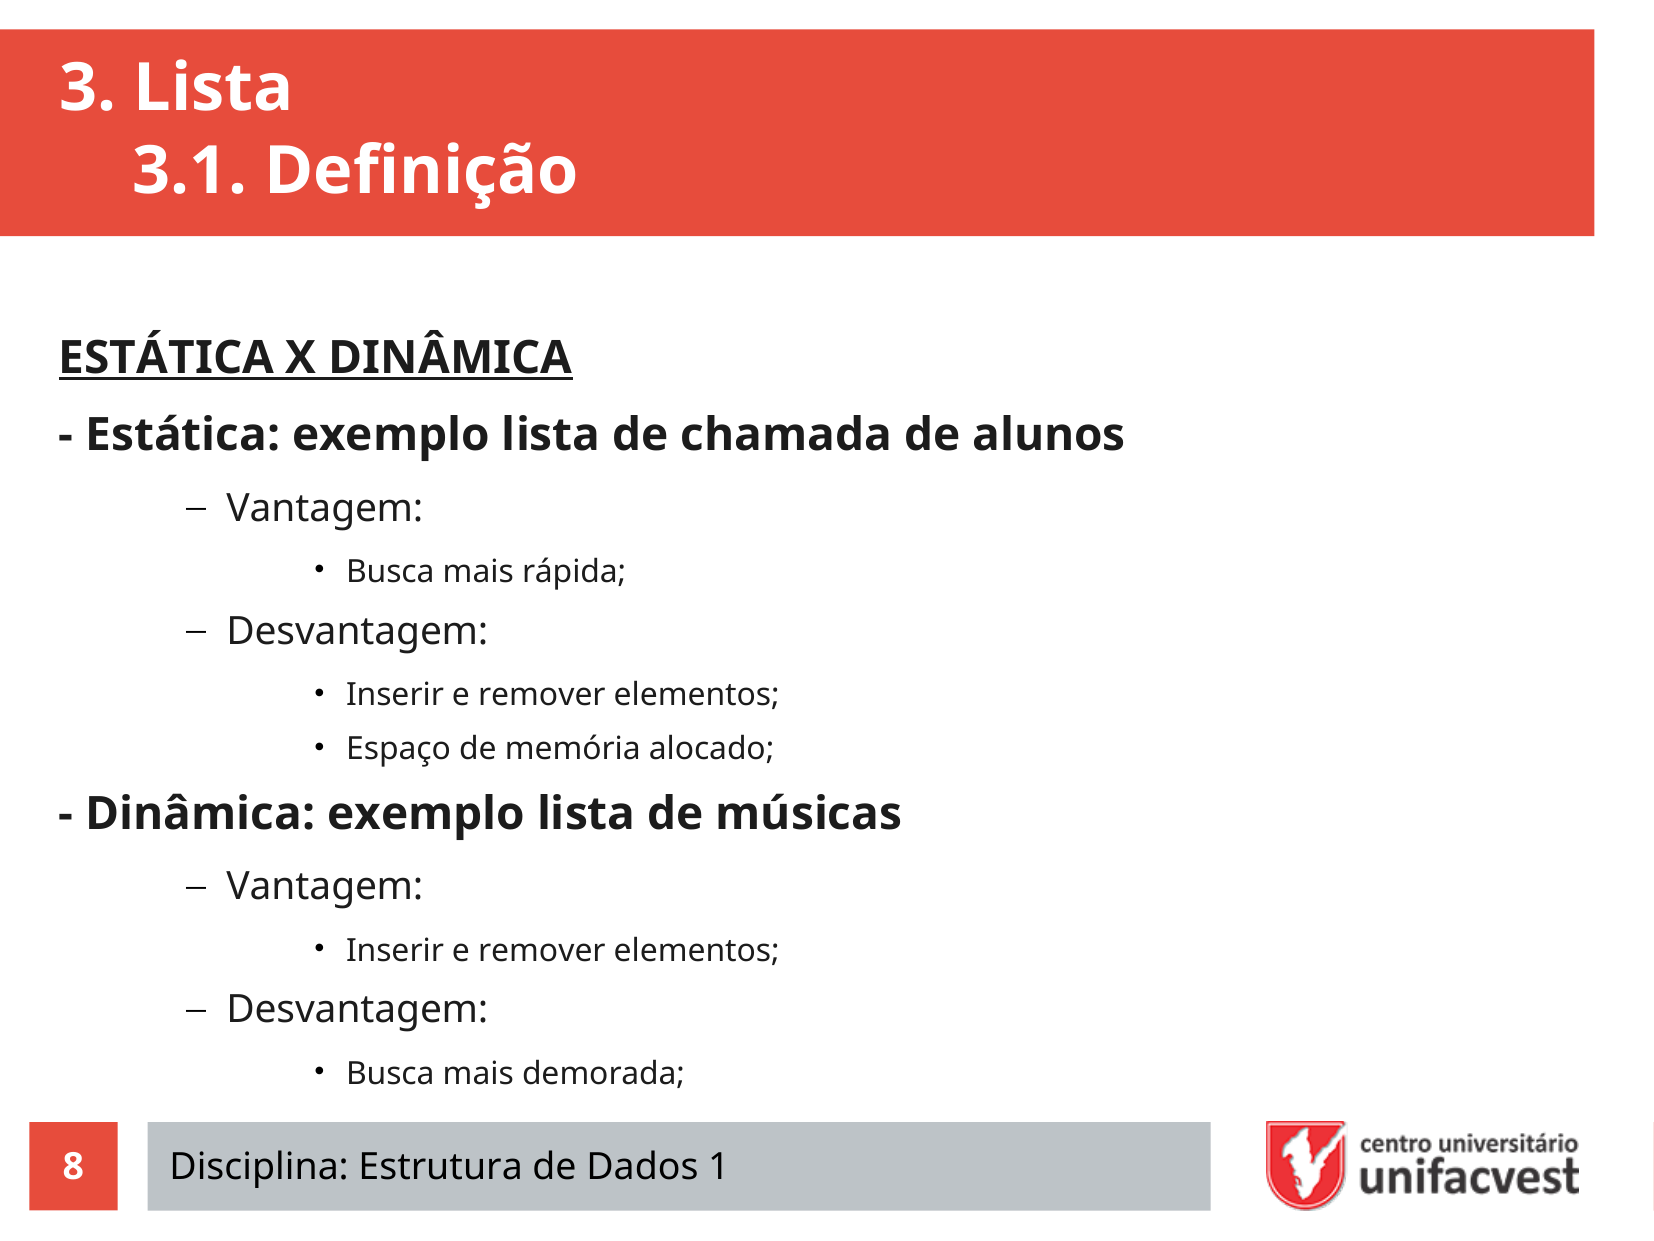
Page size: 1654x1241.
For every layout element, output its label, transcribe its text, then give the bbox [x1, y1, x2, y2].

title 3. Lista 3.1. Definição [59, 59, 1595, 207]
picture [1266, 1121, 1579, 1211]
list ESTÁTICA X DINÂMICA - Estática: exemplo lista de chamada de alunos Vantagem: Busca mais rápida; Desvantagem: Inserir e remover elementos; Espaço de memória alocado; - Dinâmica: exemplo lista de músicas Vantagem: Inserir e remover elementos; Desvantagem: Busca mais demorada; [59, 324, 1566, 1093]
text_box [1238, 1120, 1654, 1212]
text_box Disciplina: Estrutura de Dados 1 [154, 1132, 1205, 1196]
